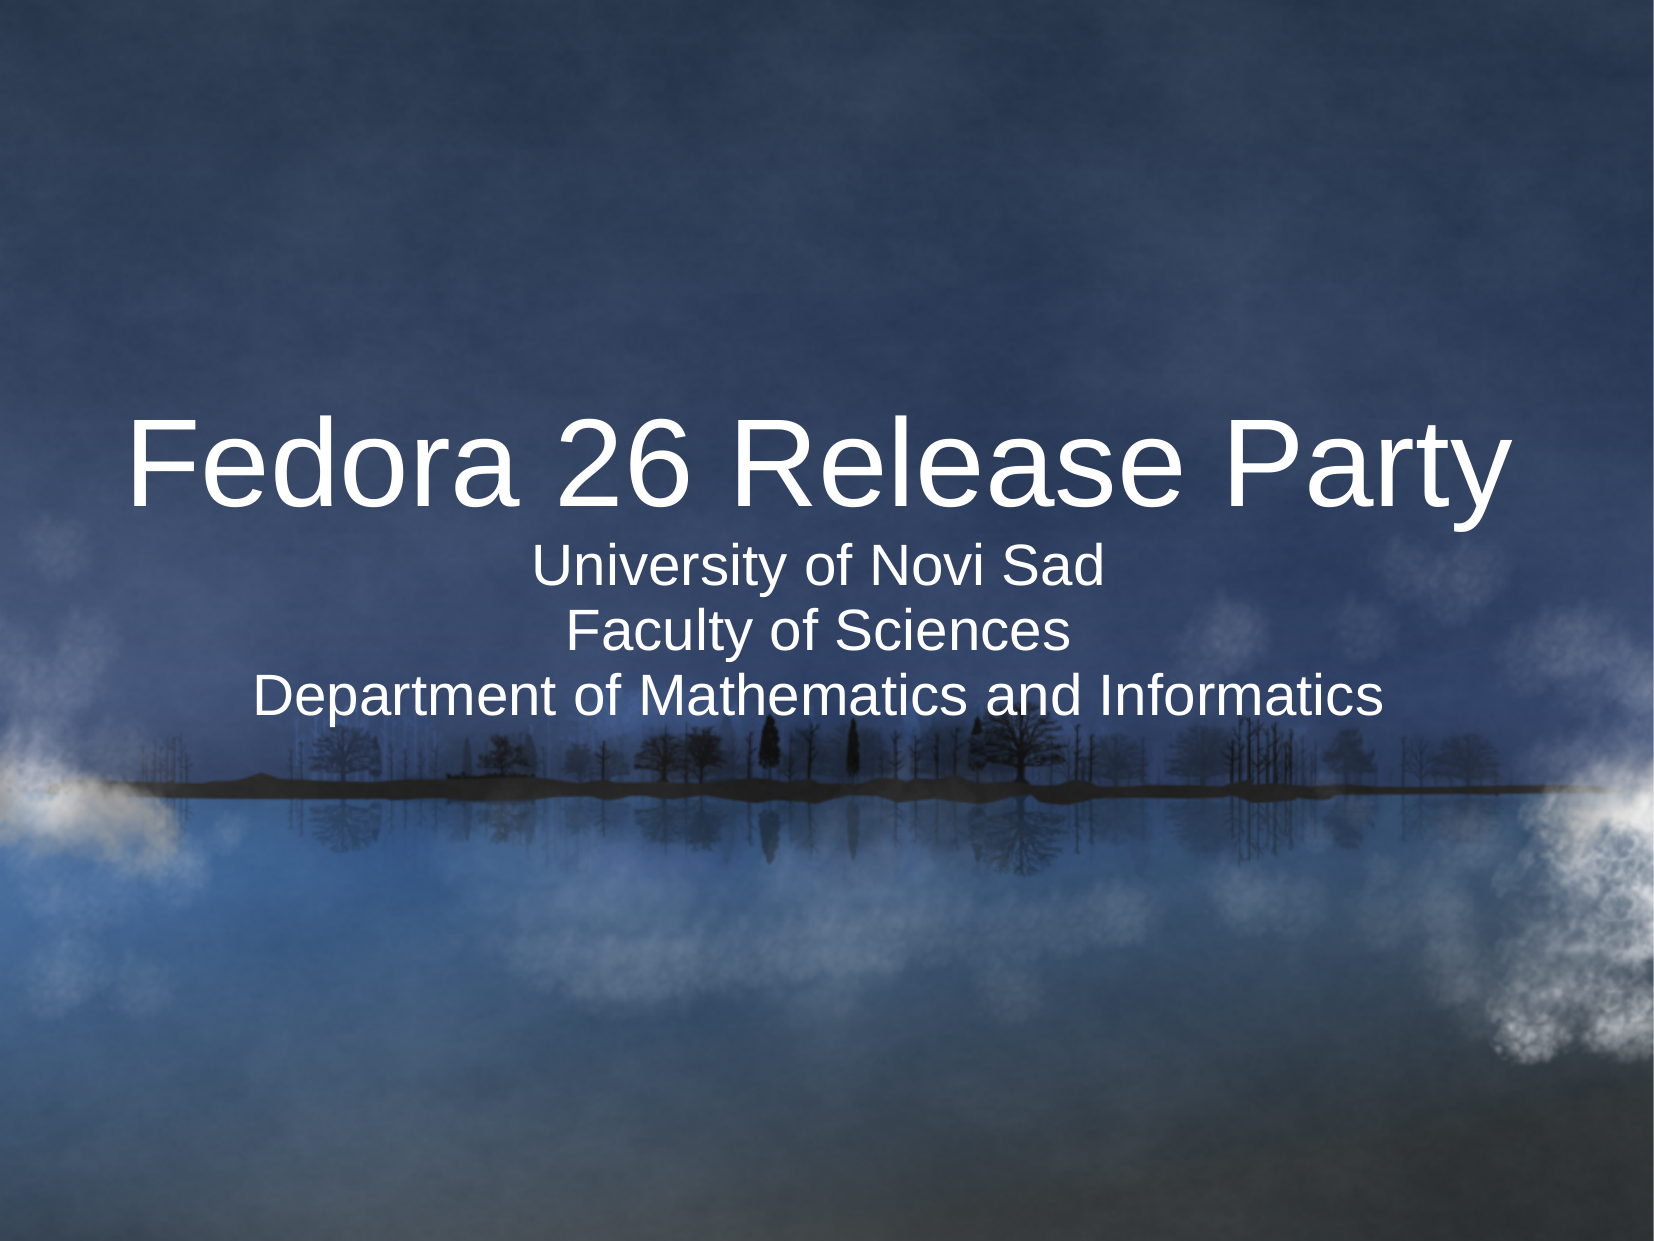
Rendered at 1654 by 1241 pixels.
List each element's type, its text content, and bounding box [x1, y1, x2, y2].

picture [0, 0, 1654, 1241]
title Fedora 26 Release Party University of Novi Sad Faculty of Sciences Department of Mathematics and Informatics [75, 240, 1564, 881]
